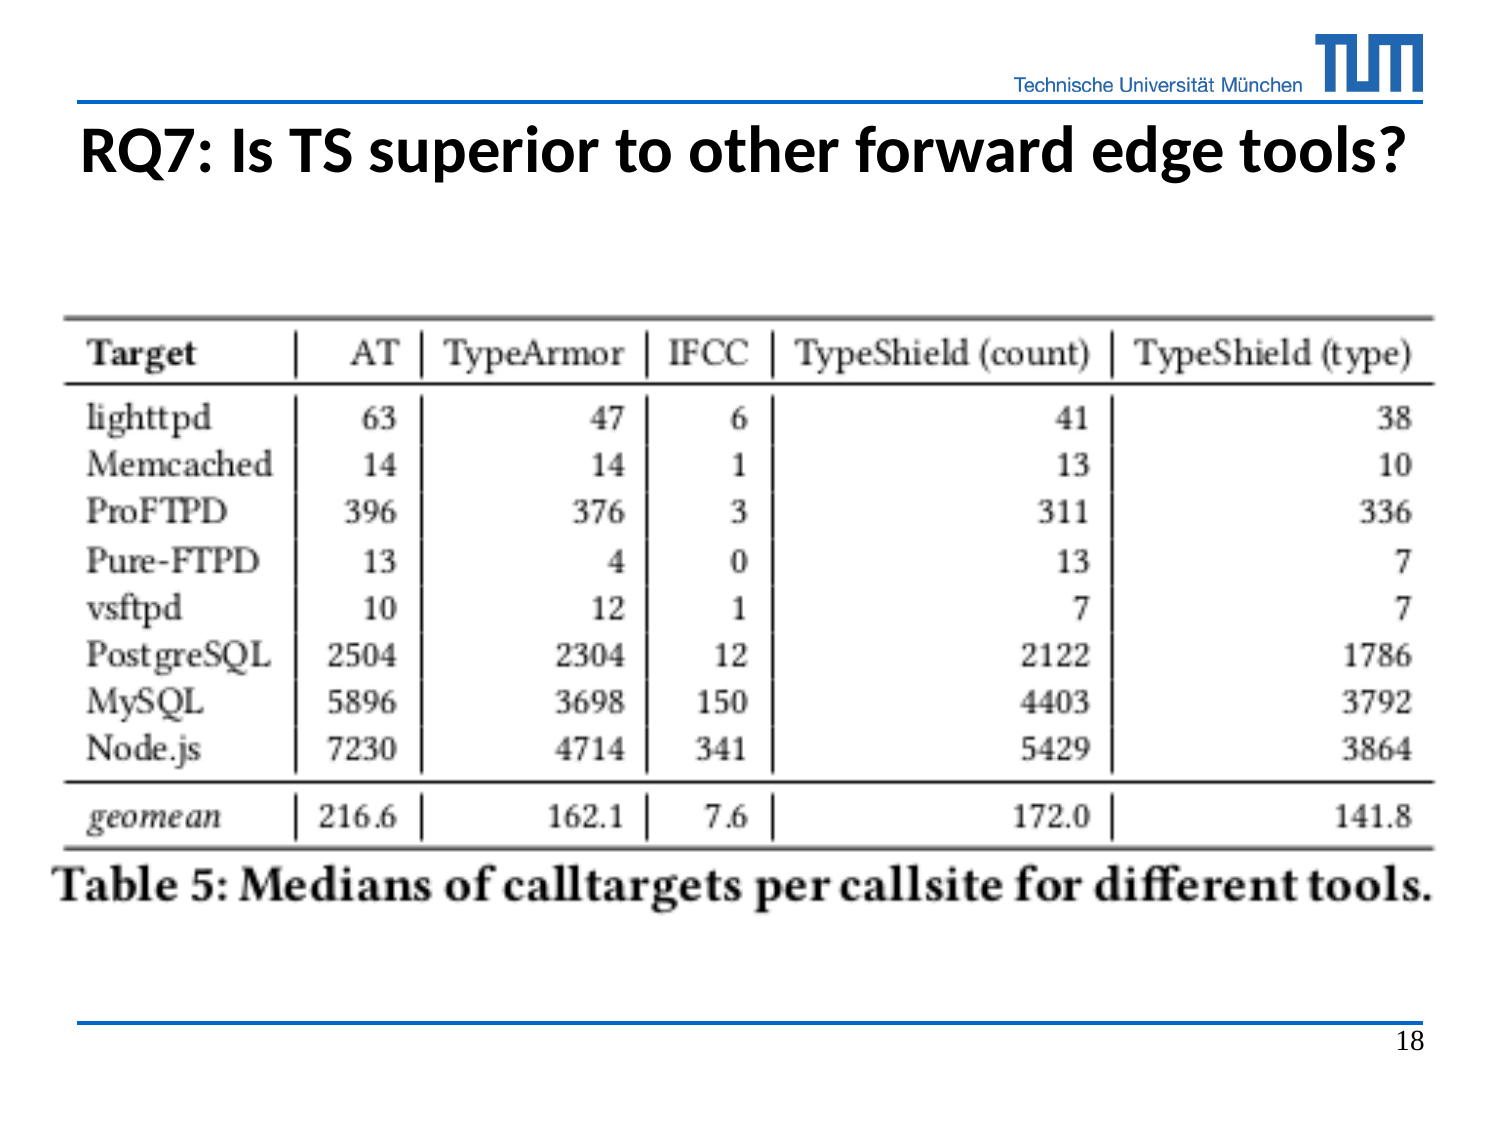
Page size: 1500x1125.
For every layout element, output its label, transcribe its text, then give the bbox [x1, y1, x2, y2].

picture [1014, 34, 1423, 92]
picture [32, 278, 1451, 925]
title RQ7: Is TS superior to other forward edge tools? [80, 112, 1419, 200]
